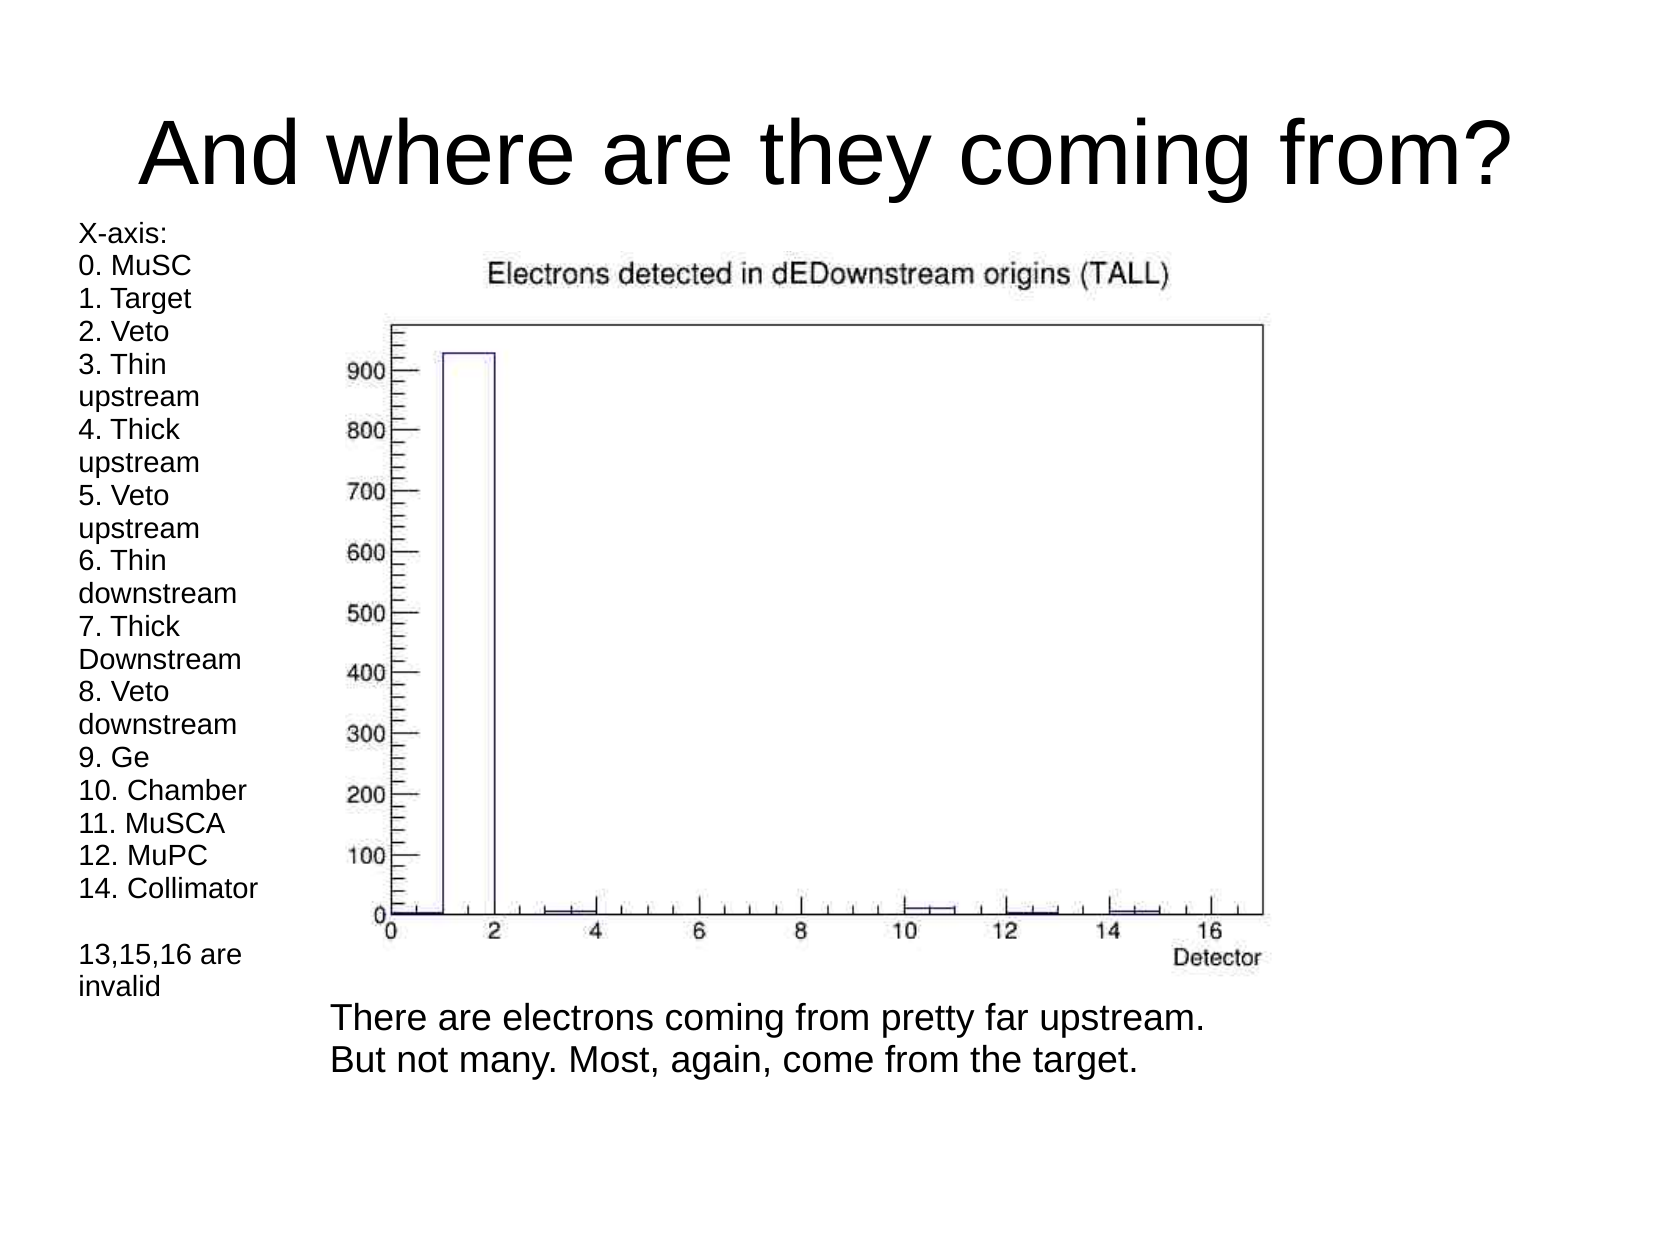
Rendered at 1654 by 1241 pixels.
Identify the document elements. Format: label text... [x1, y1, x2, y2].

text_box X-axis: 0. MuSC 1. Target 2. Veto 3. Thin upstream 4. Thick upstream 5. Veto upstream 6. Thin downstream 7. Thick Downstream 8. Veto downstream 9. Ge 10. Chamber 11. MuSCA 12. MuPC 14. Collimator 13,15,16 are invalid [63, 209, 286, 1011]
title And where are they coming from? [82, 49, 1571, 257]
text_box There are electrons coming from pretty far upstream. But not many. Most, again, come from the target. [315, 988, 1276, 1088]
picture [286, 251, 1372, 989]
